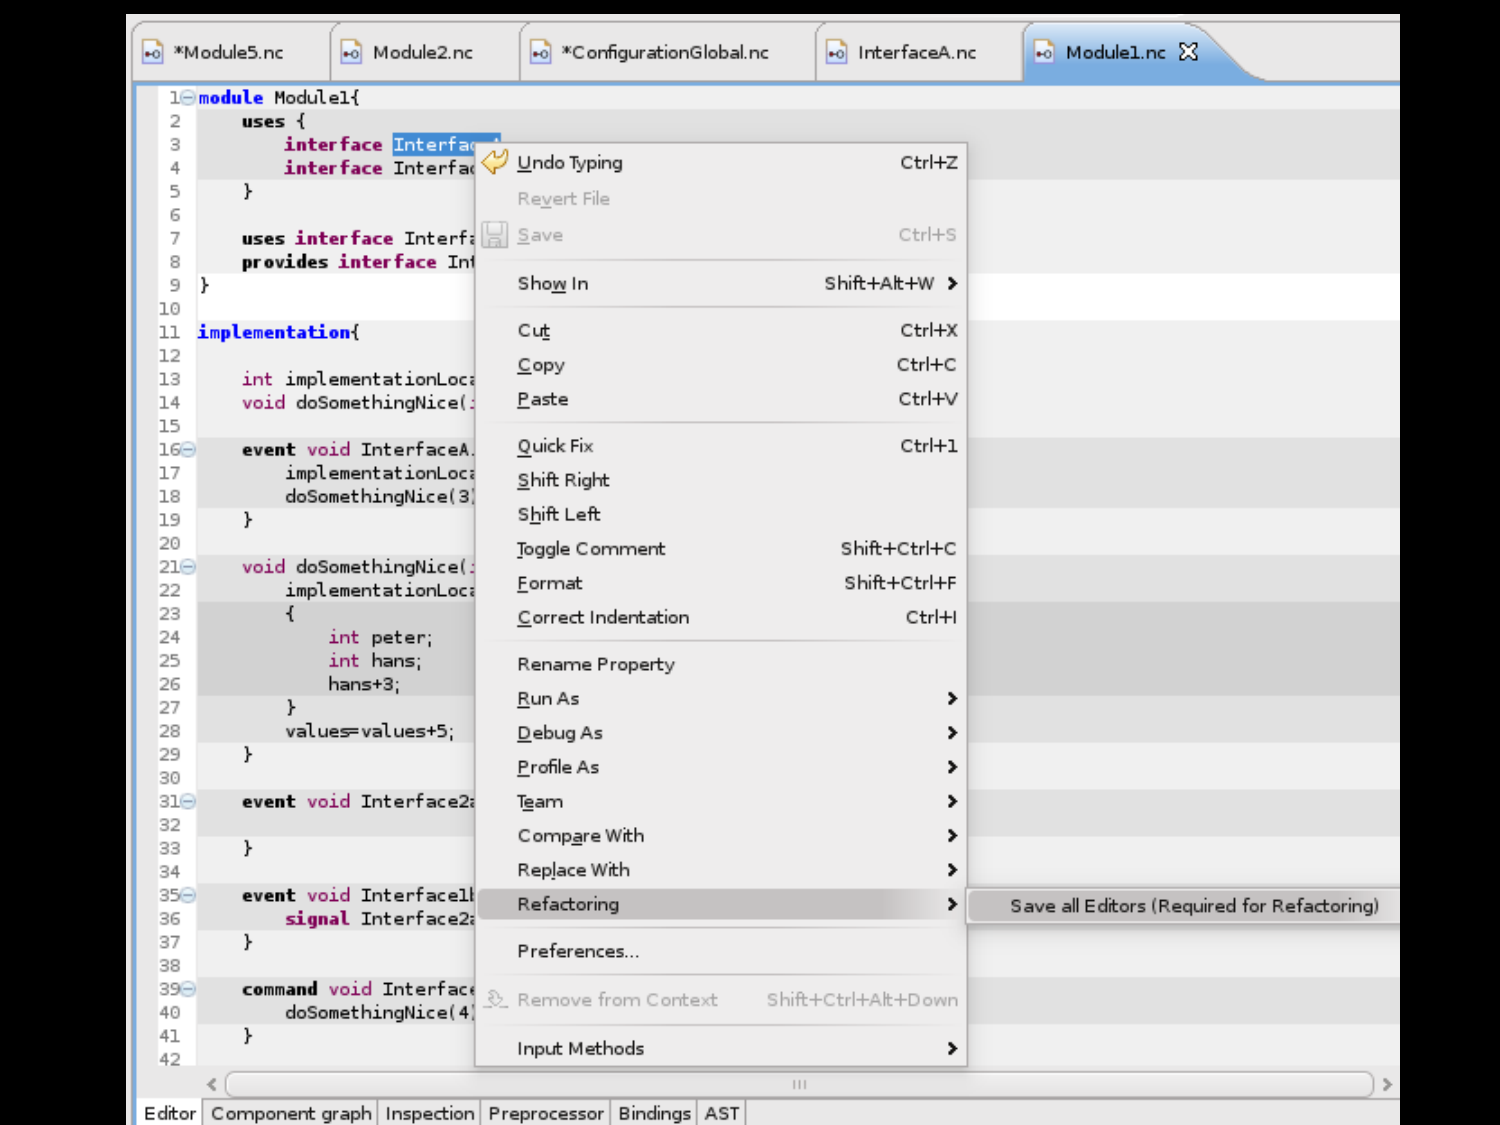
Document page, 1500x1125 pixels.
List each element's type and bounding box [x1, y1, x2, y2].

picture [126, 14, 1400, 1125]
